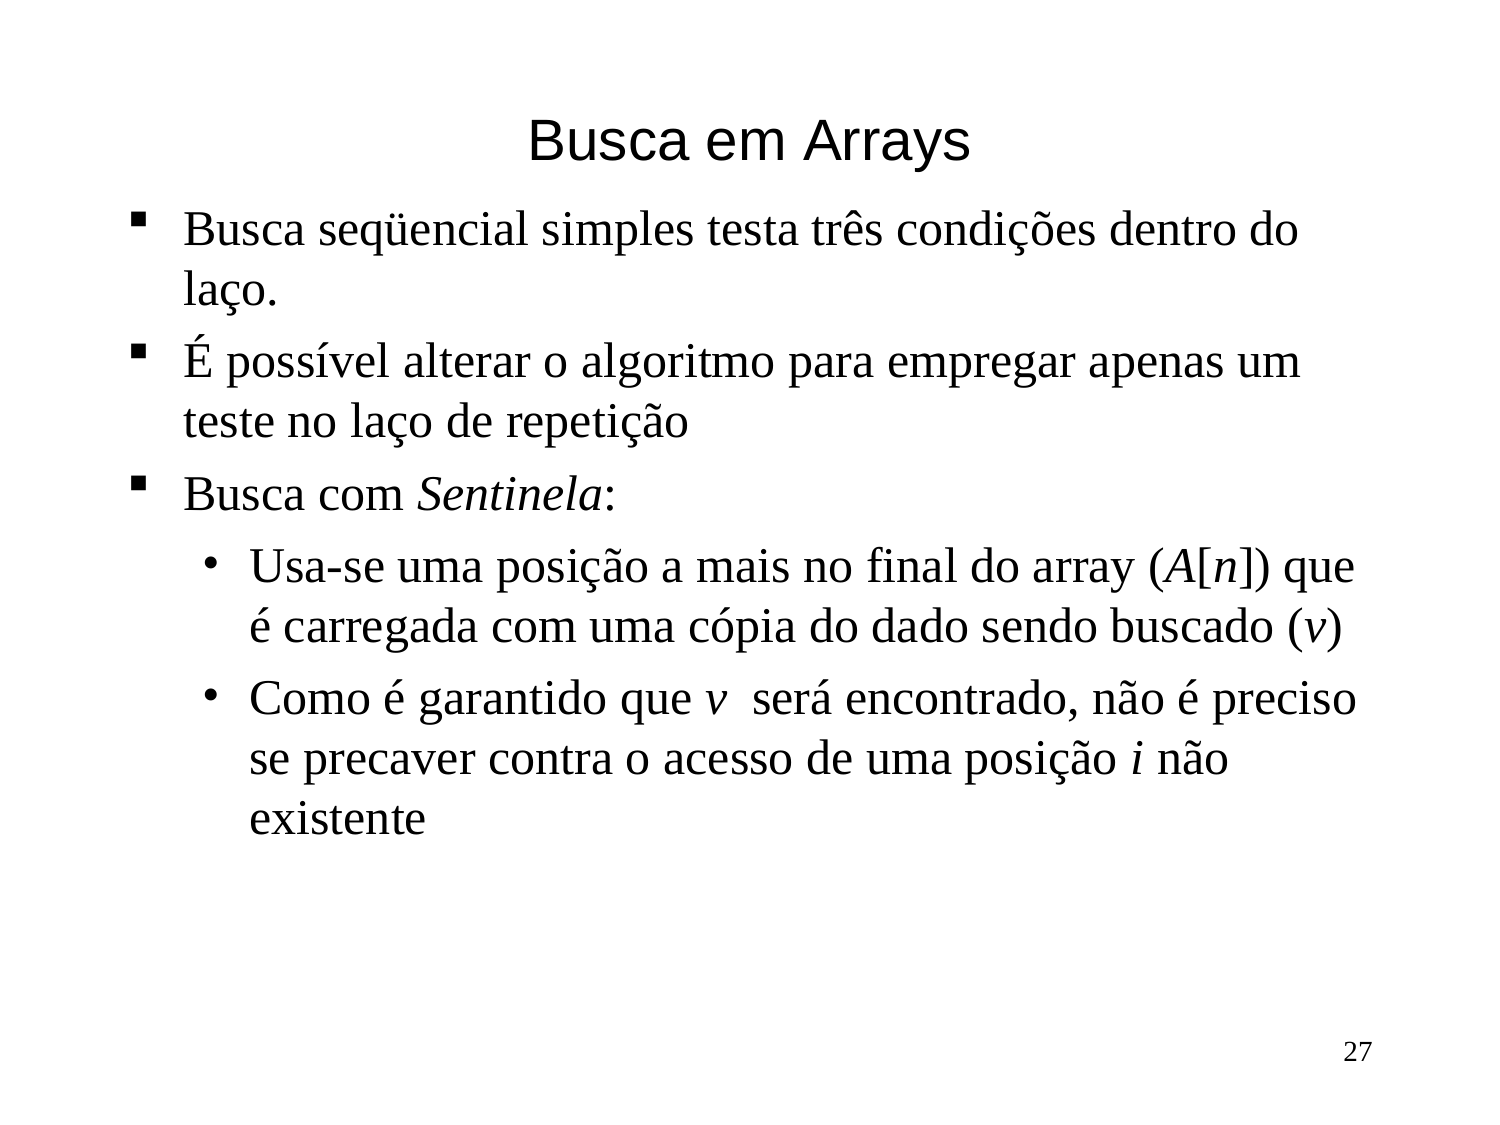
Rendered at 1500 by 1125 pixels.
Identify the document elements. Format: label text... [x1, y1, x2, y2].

title Busca em Arrays [112, 99, 1388, 175]
list Busca seqüencial simples testa três condições dentro do laço. É possível alterar o algoritmo para empregar apenas um teste no laço de repetição Busca com Sentinela: Usa-se uma posição a mais no final do array (A[n]) que é carregada com uma cópia do dado sendo buscado (v) Como é garantido que v será encontrado, não é preciso se precaver contra o acesso de uma posição i não existente [112, 187, 1388, 1000]
